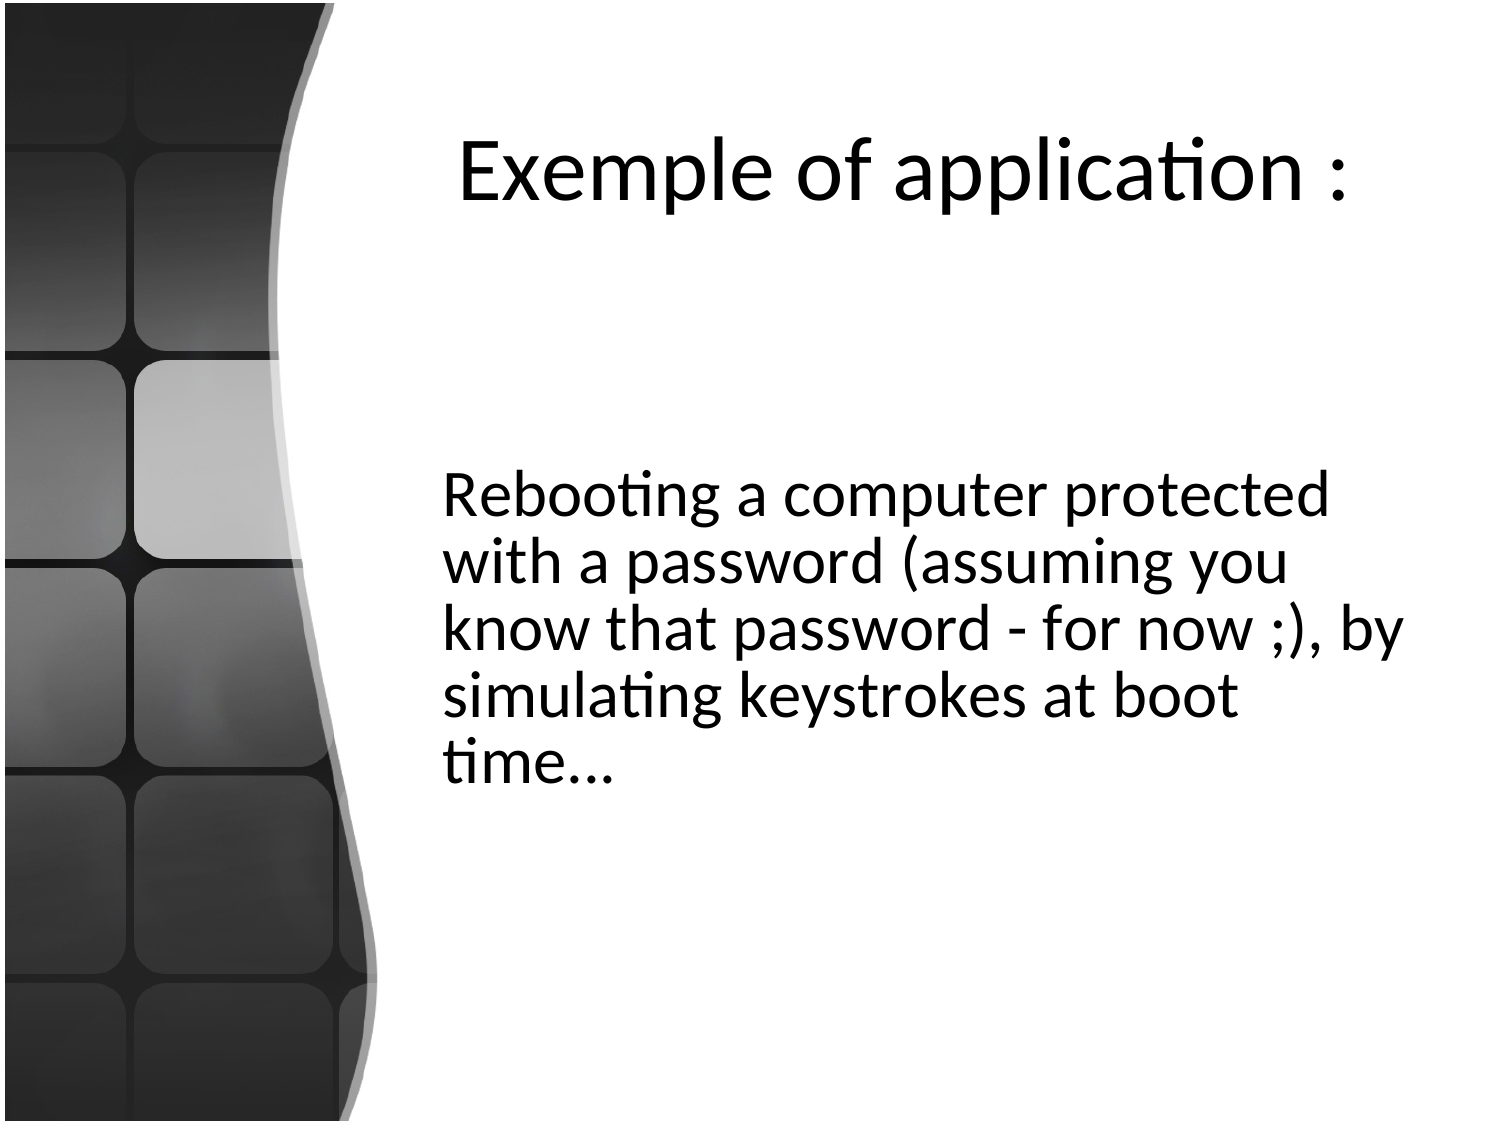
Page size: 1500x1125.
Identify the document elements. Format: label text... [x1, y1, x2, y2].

picture [0, 0, 1500, 1125]
subtitle Rebooting a computer protected with a password (assuming you know that password - for now ;), by simulating keystrokes at boot time... [442, 269, 1426, 998]
title Exemple of application : [324, 59, 1485, 295]
